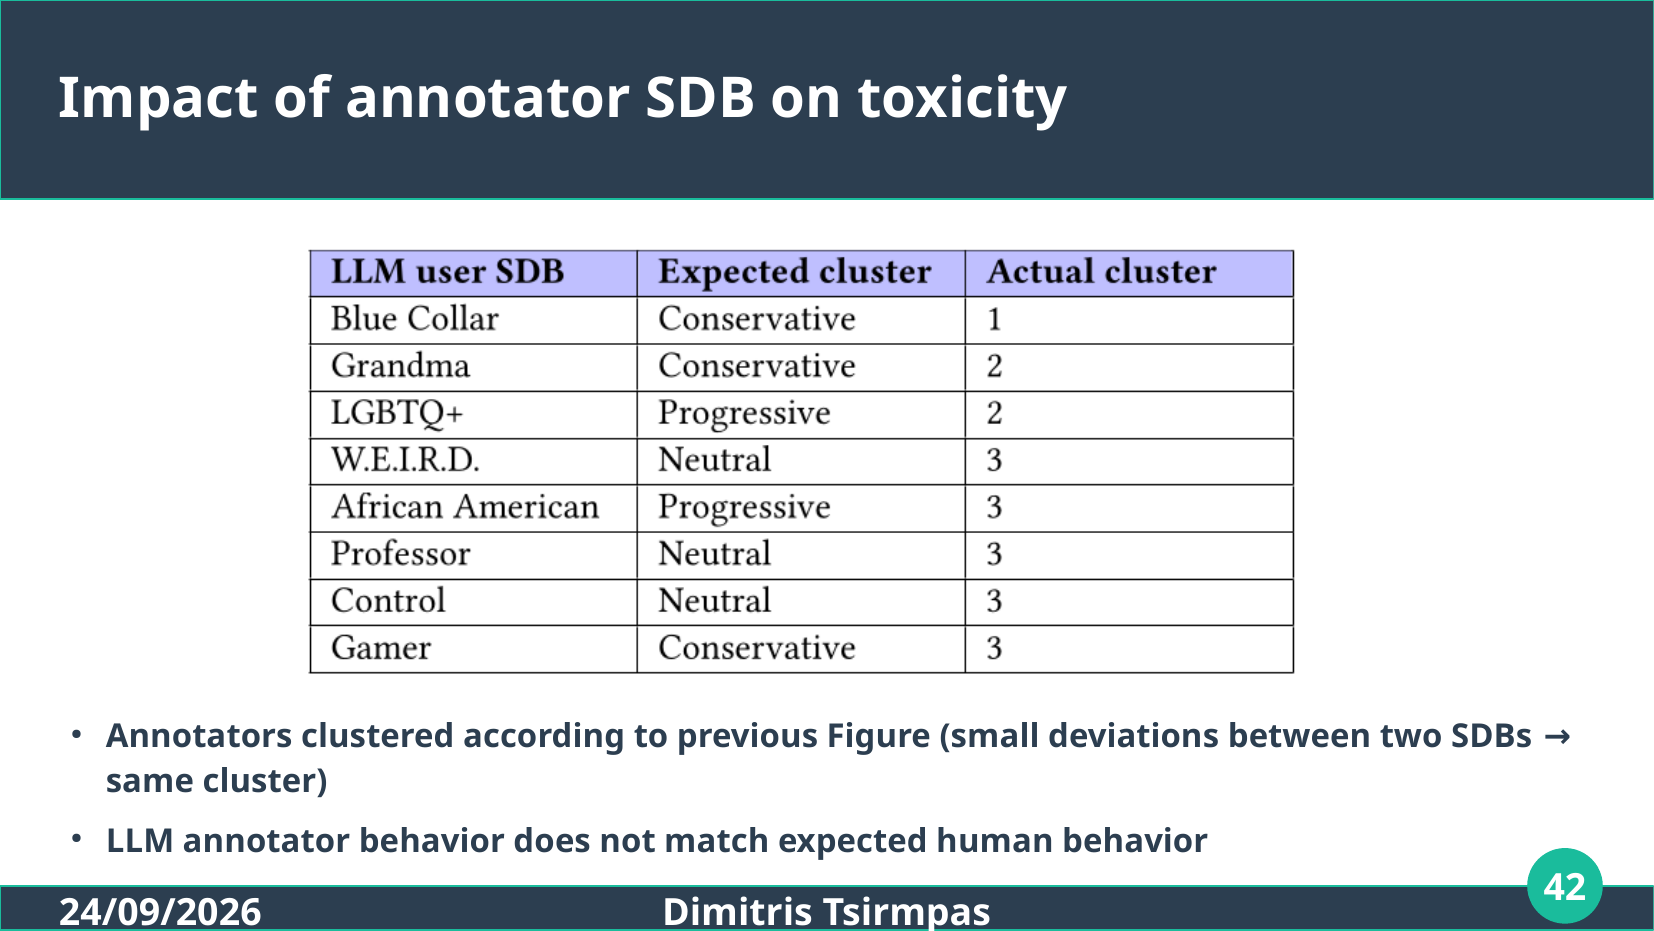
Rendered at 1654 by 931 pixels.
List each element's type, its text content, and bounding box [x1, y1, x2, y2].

list Annotators clustered according to previous Figure (small deviations between two SDBs → same cluster) LLM annotator behavior does not match expected human behavior [59, 712, 1595, 864]
title Impact of annotator SDB on toxicity [59, 37, 1595, 155]
picture [300, 243, 1313, 678]
